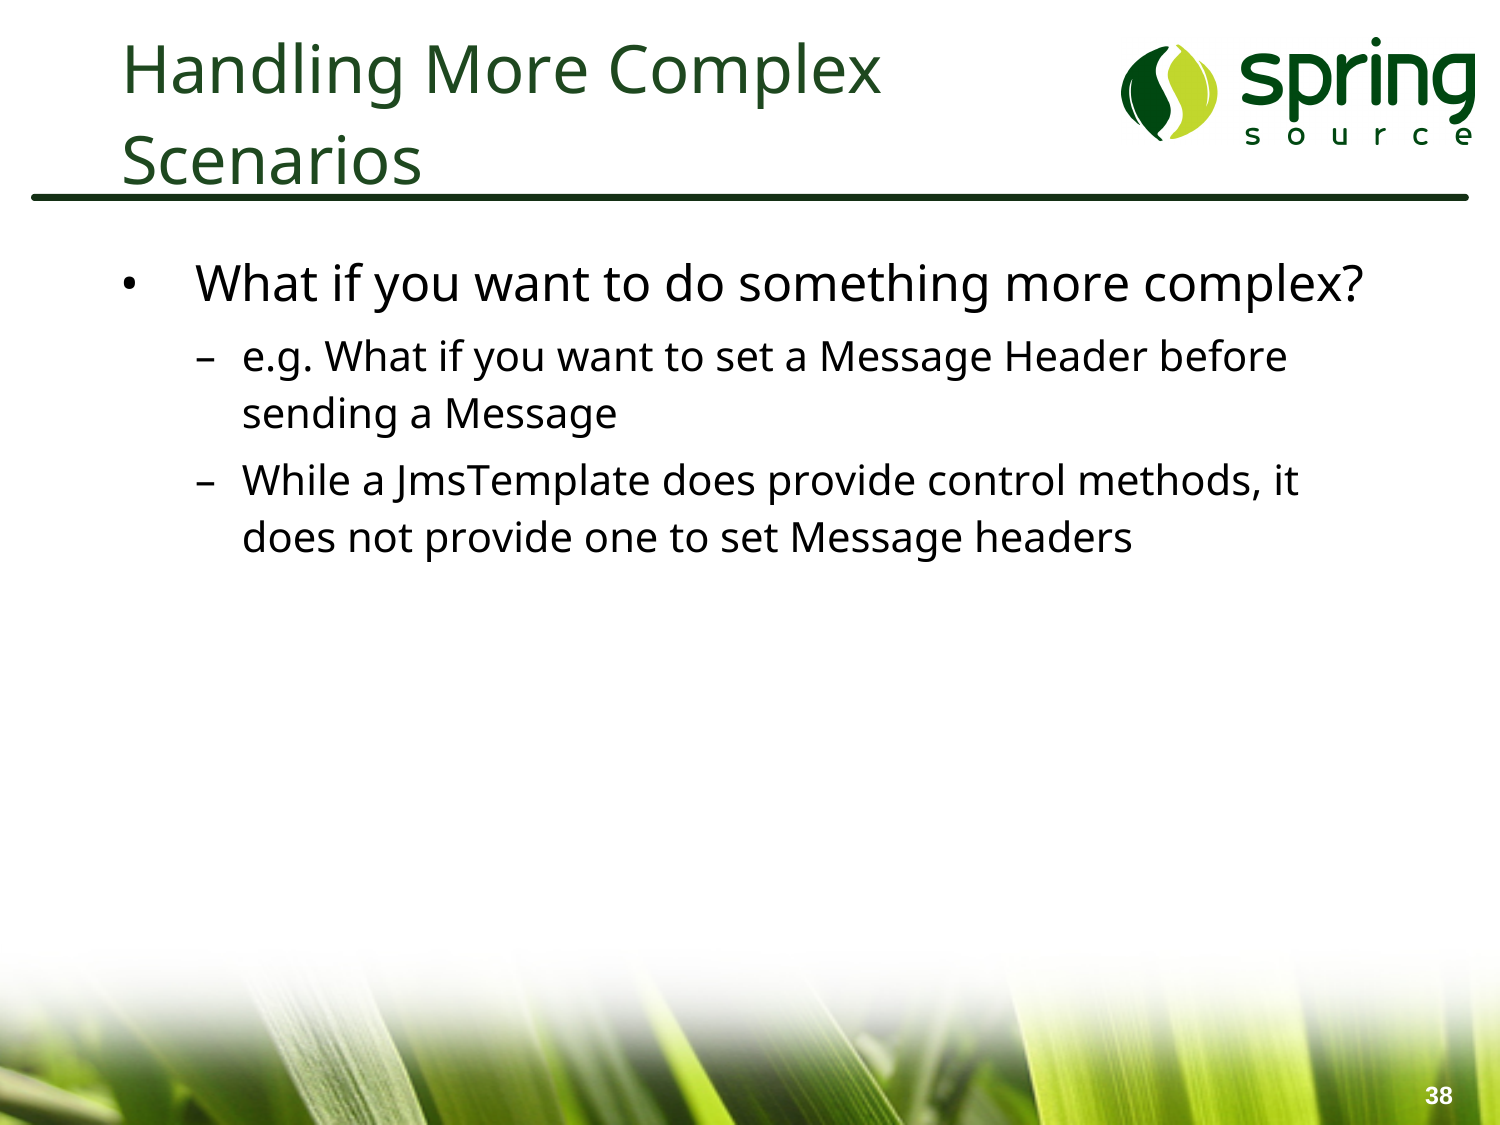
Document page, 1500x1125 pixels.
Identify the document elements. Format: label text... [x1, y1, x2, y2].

picture [0, 944, 1500, 1125]
title Handling More Complex Scenarios [106, 15, 1139, 193]
picture [1139, 37, 1475, 145]
list What if you want to do something more complex? e.g. What if you want to set a Message Header before sending a Message While a JmsTemplate does provide control methods, it does not provide one to set Message headers [105, 240, 1396, 904]
